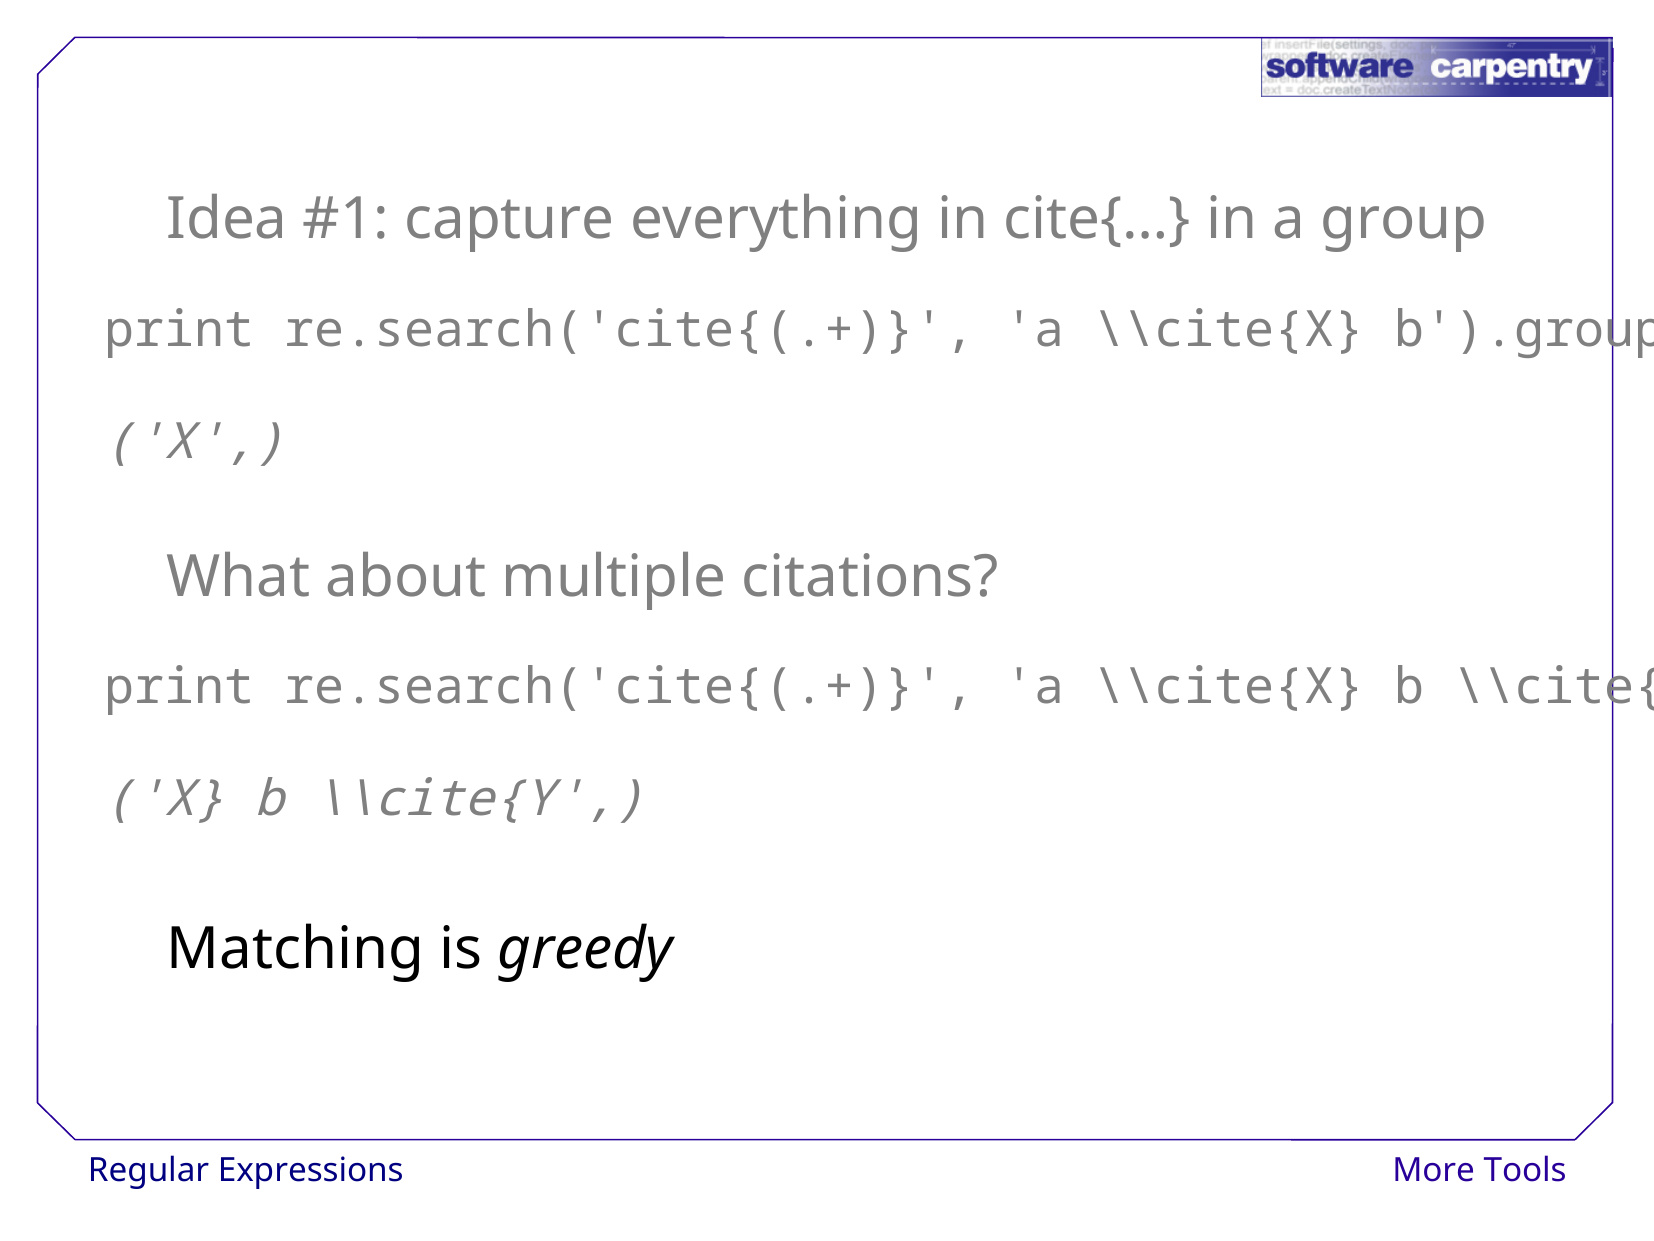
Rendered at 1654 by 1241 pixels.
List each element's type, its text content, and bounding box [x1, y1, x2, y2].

picture [1261, 39, 1613, 97]
text_box What about multiple citations? [151, 495, 1530, 616]
text_box Idea #1: capture everything in cite{…} in a group [151, 138, 1530, 259]
text_box print re.search('cite{(.+)}', 'a \\cite{X} b \\cite{Y} c').groups() ('X} b \\cite{Y',) [89, 652, 1511, 840]
text_box Matching is greedy [151, 867, 1530, 988]
text_box print re.search('cite{(.+)}', 'a \\cite{X} b').groups() ('X',) [89, 294, 1512, 483]
